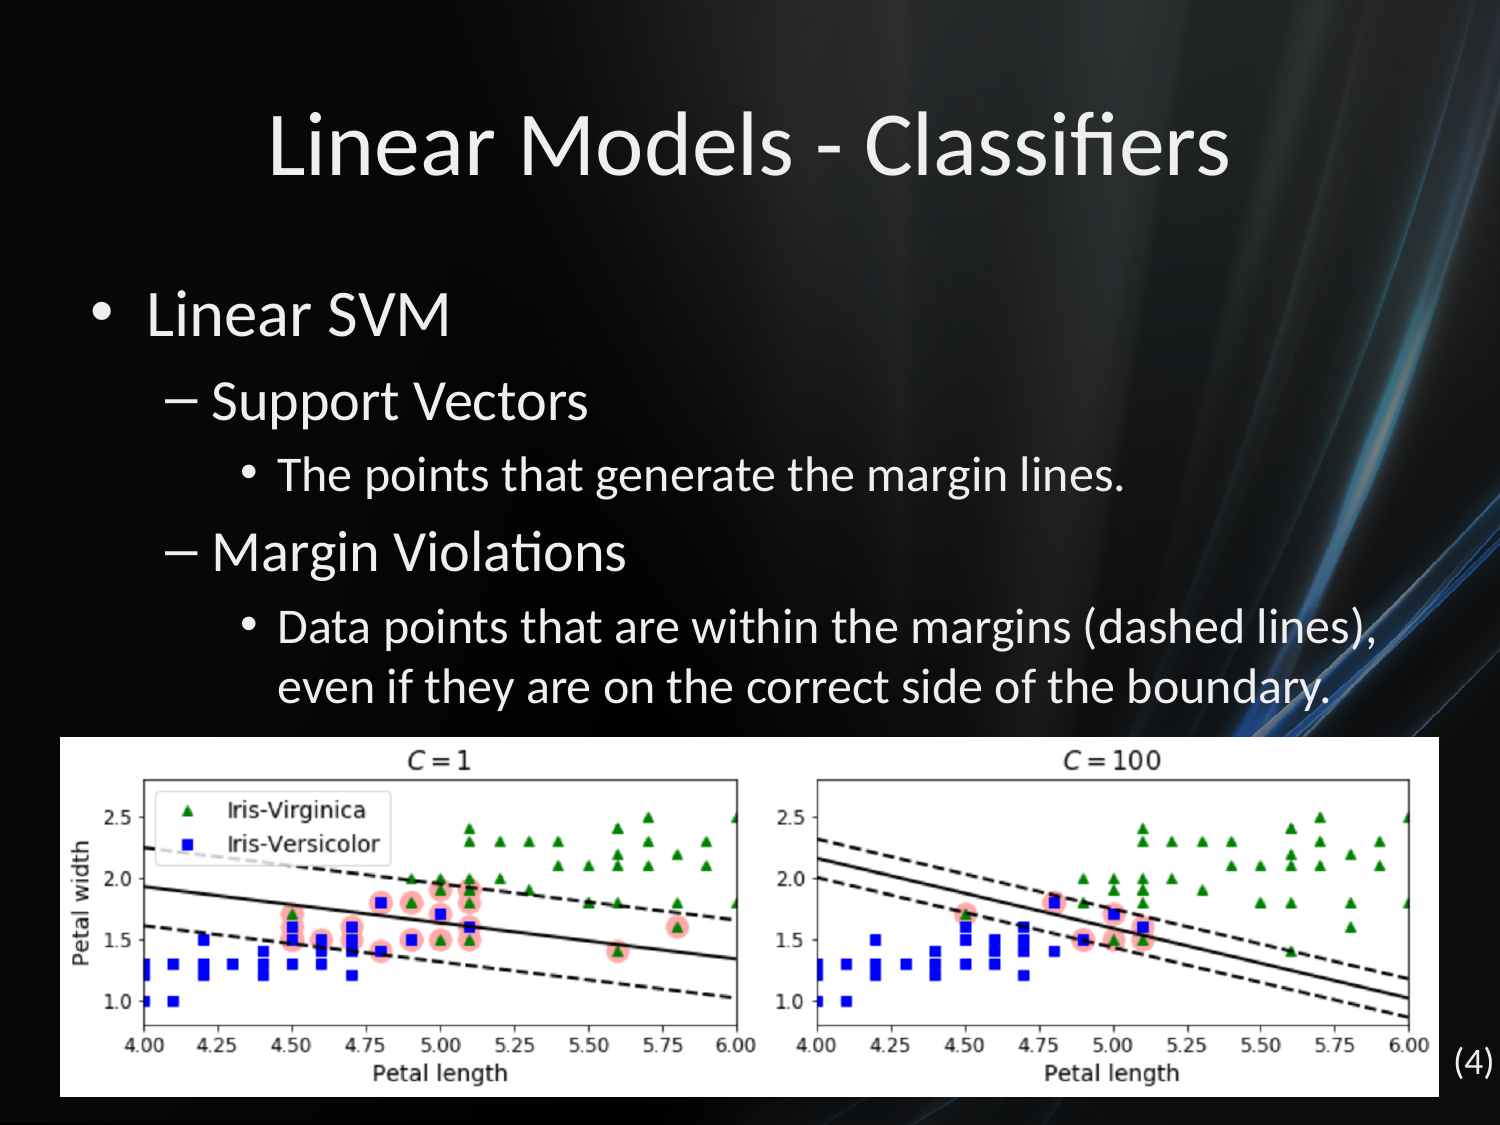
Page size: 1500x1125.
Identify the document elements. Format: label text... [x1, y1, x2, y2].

text_box (4) [1439, 1029, 1500, 1090]
picture [0, 0, 1500, 1125]
list Linear SVM Support Vectors The points that generate the margin lines. Margin Violations Data points that are within the margins (dashed lines), even if they are on the correct side of the boundary. [75, 262, 1425, 737]
title Linear Models - Classifiers [75, 45, 1425, 233]
